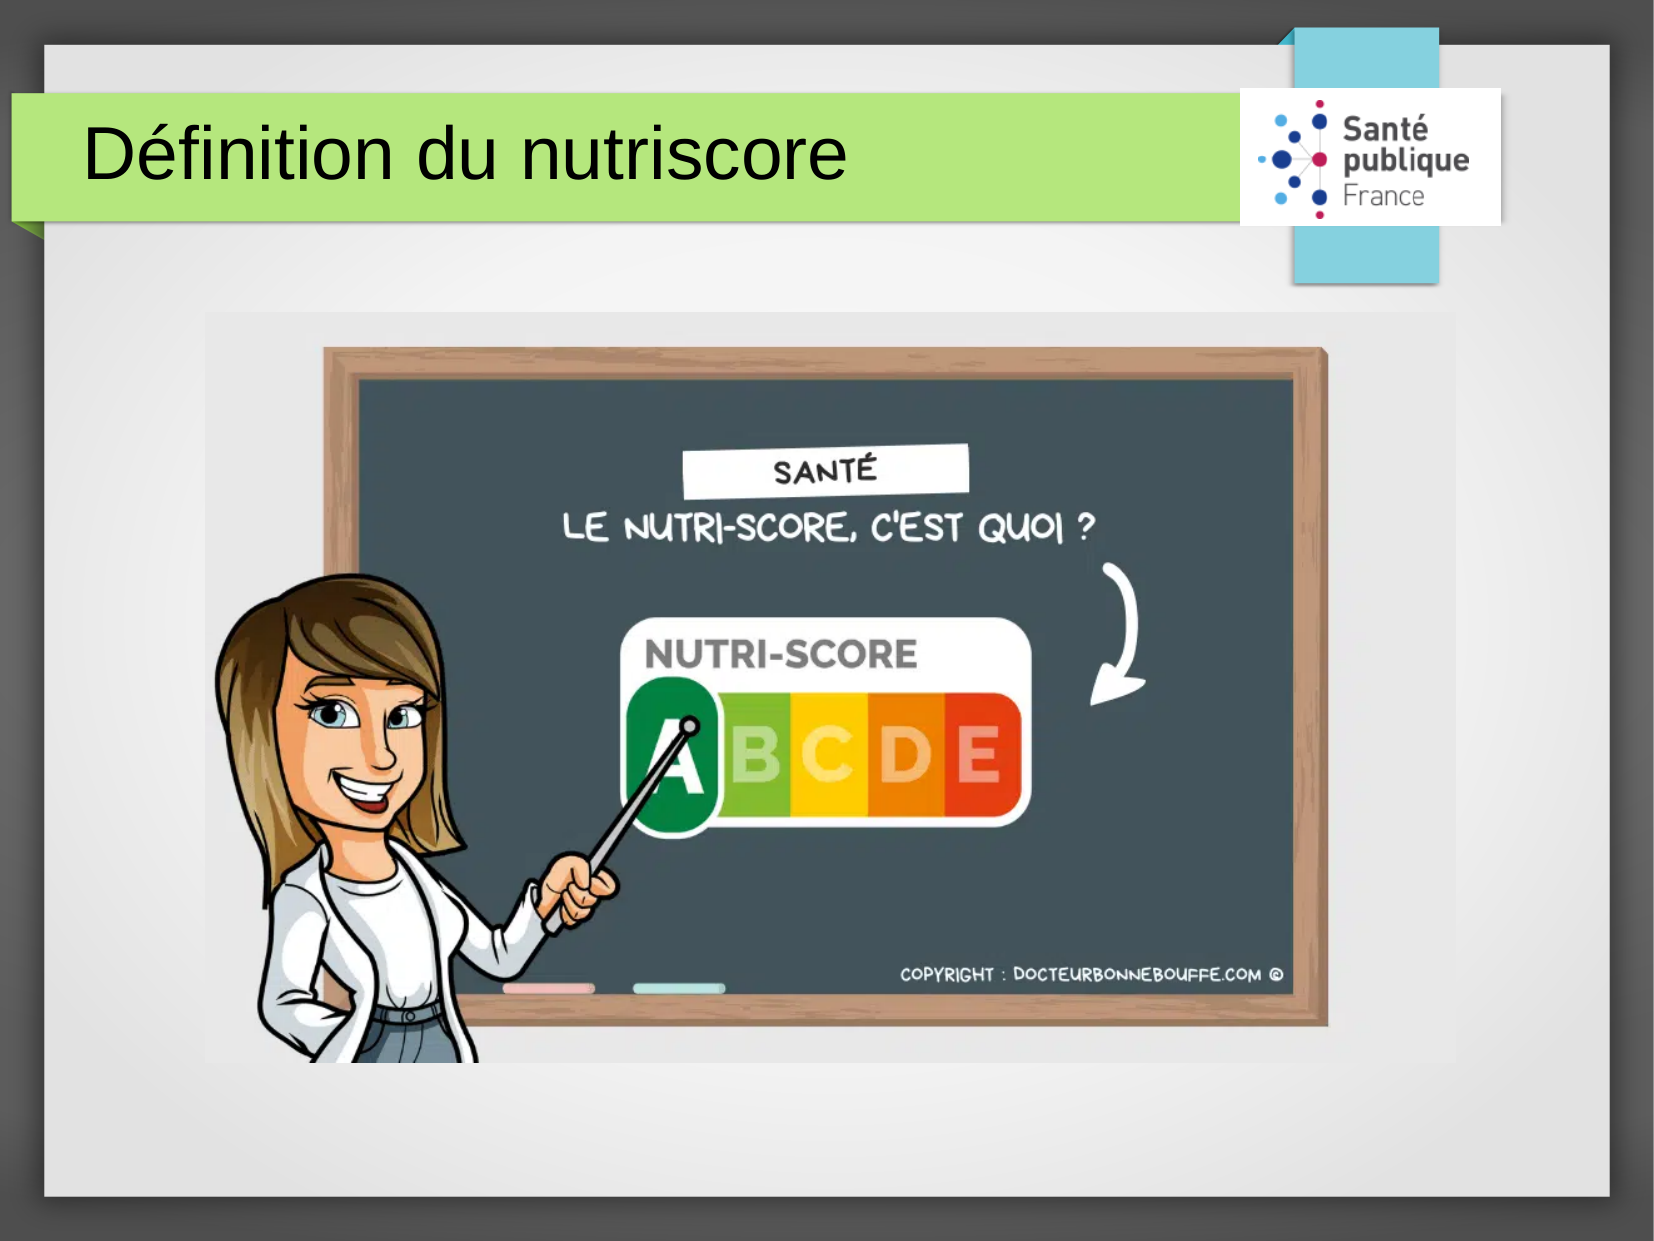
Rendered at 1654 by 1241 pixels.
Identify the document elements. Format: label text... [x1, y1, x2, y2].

title Définition du nutriscore [82, 94, 1240, 213]
picture [0, 0, 1654, 1241]
